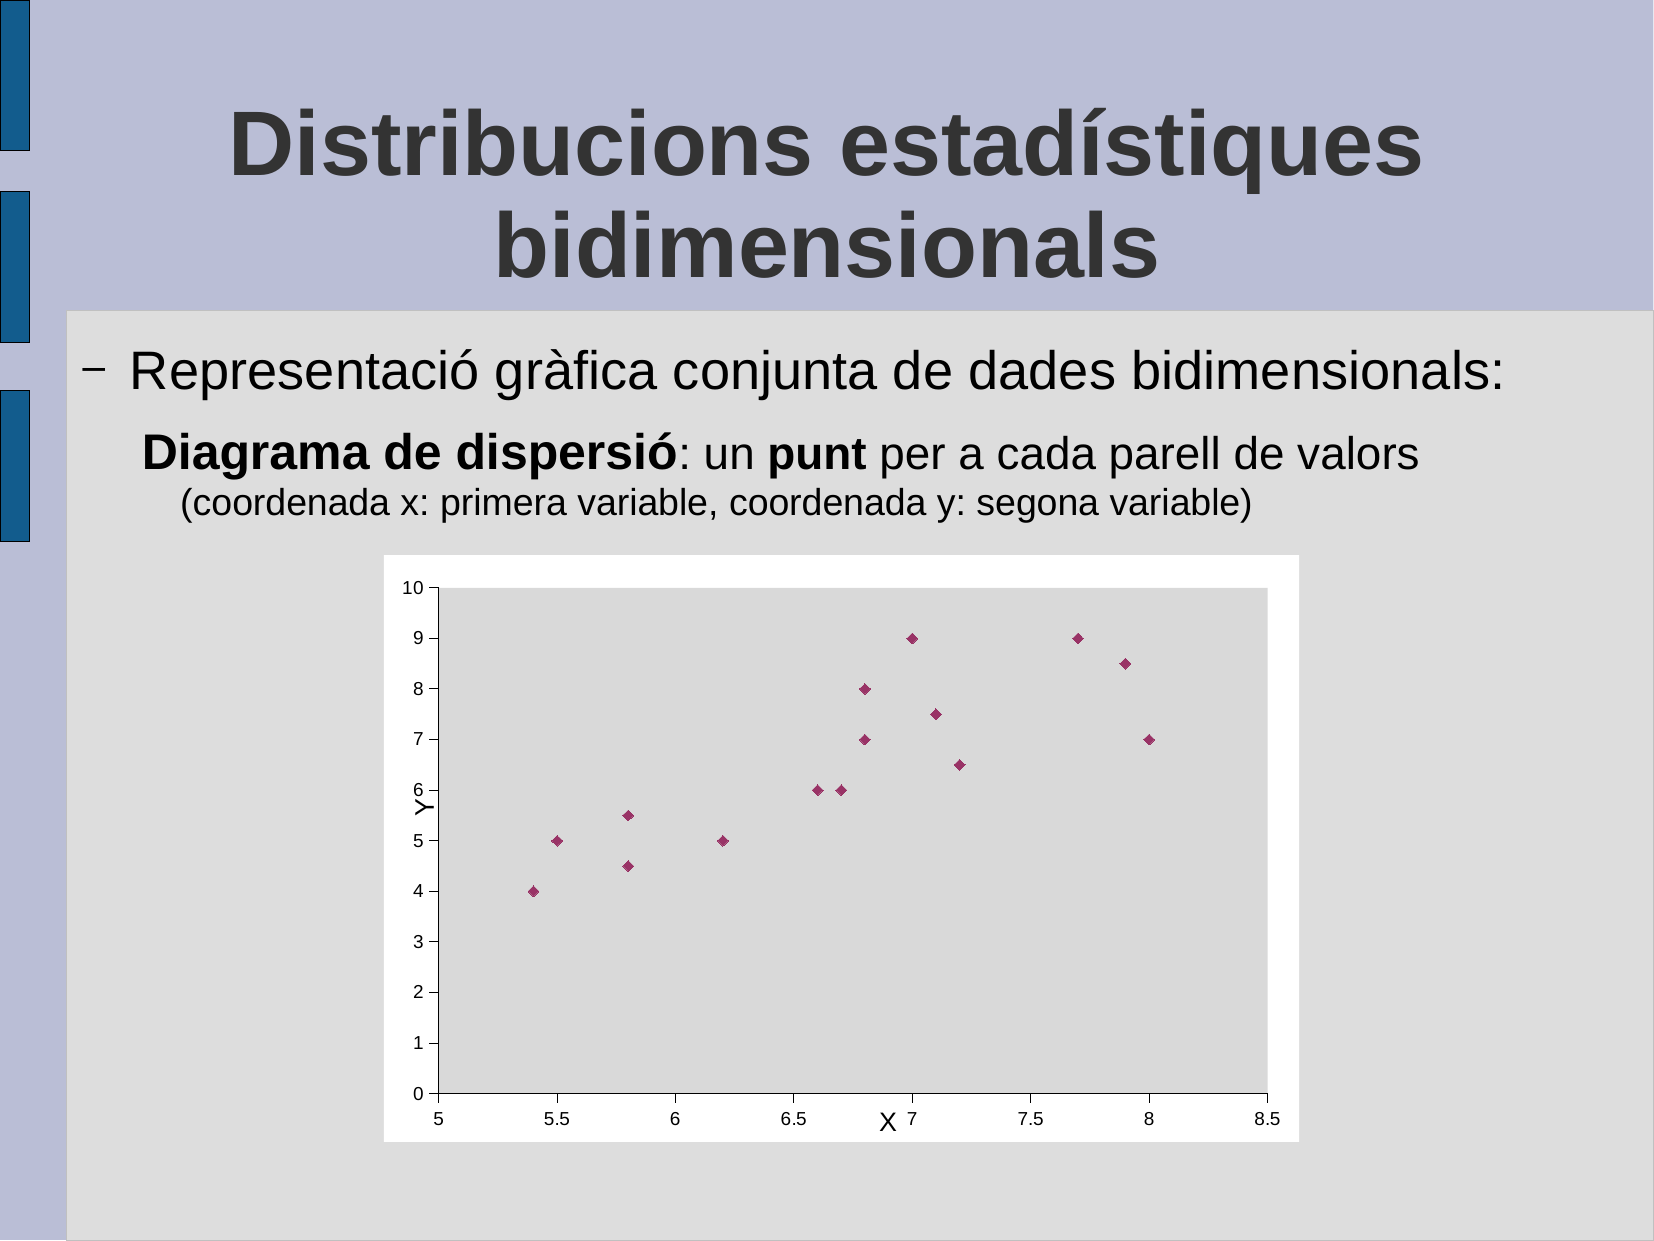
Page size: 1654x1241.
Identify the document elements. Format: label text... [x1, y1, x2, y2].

text_box Representació gràfica conjunta de dades bidimensionals: [0, 340, 1518, 432]
title Distribucions estadístiques bidimensionals [121, 91, 1534, 299]
text_box Diagrama de dispersió: un punt per a cada parell de valors (coordenada x: primera variable, coordenada y: segona variable) [94, 413, 1536, 531]
chart [383, 555, 1300, 1146]
